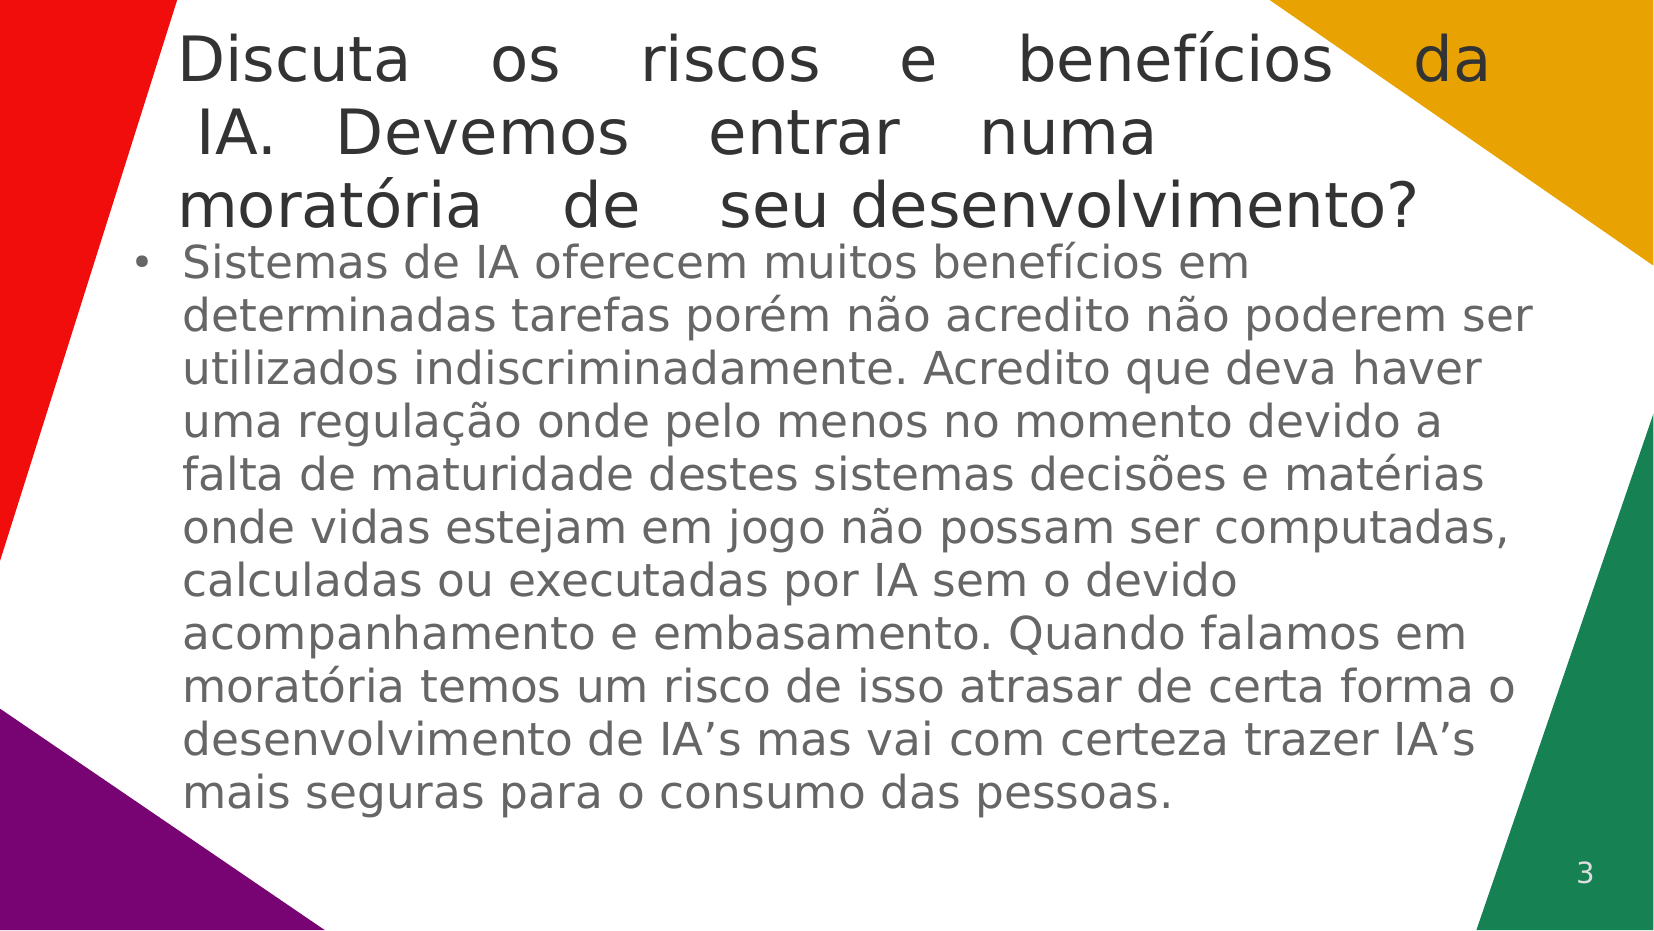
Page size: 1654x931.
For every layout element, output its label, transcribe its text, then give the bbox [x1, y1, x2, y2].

list Sistemas de IA oferecem muitos benefícios em determinadas tarefas porém não acredito não poderem ser utilizados indiscriminadamente. Acredito que deva haver uma regulação onde pelo menos no momento devido a falta de maturidade destes sistemas decisões e matérias onde vidas estejam em jogo não possam ser computadas, calculadas ou executadas por IA sem o devido acompanhamento e embasamento. Quando falamos em moratória temos um risco de isso atrasar de certa forma o desenvolvimento de IA’s mas vai com certeza trazer IA’s mais seguras para o consumo das pessoas. [118, 236, 1536, 827]
title Discuta os riscos e benefícios da IA. Devemos entrar numa moratória de seu desenvolvimento? [177, 23, 1536, 236]
